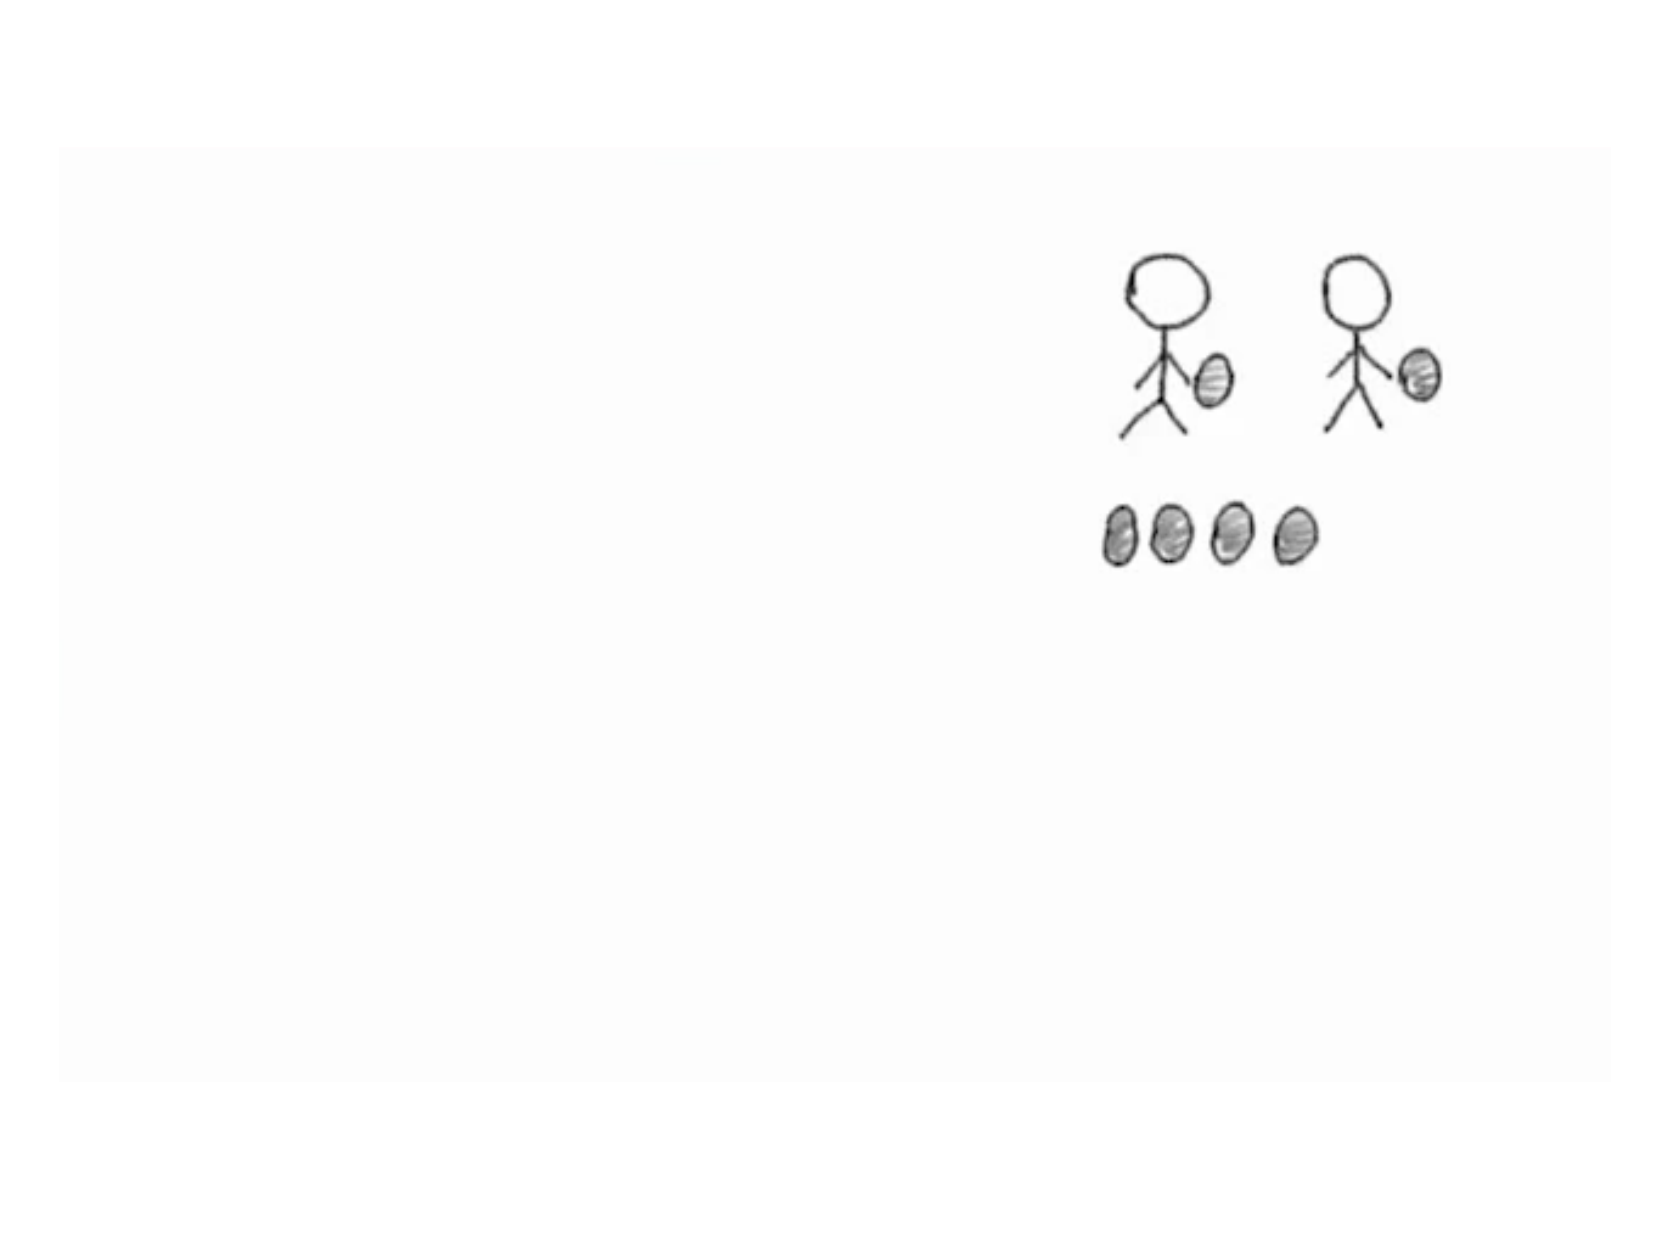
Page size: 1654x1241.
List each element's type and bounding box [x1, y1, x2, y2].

picture [59, 147, 1611, 1082]
